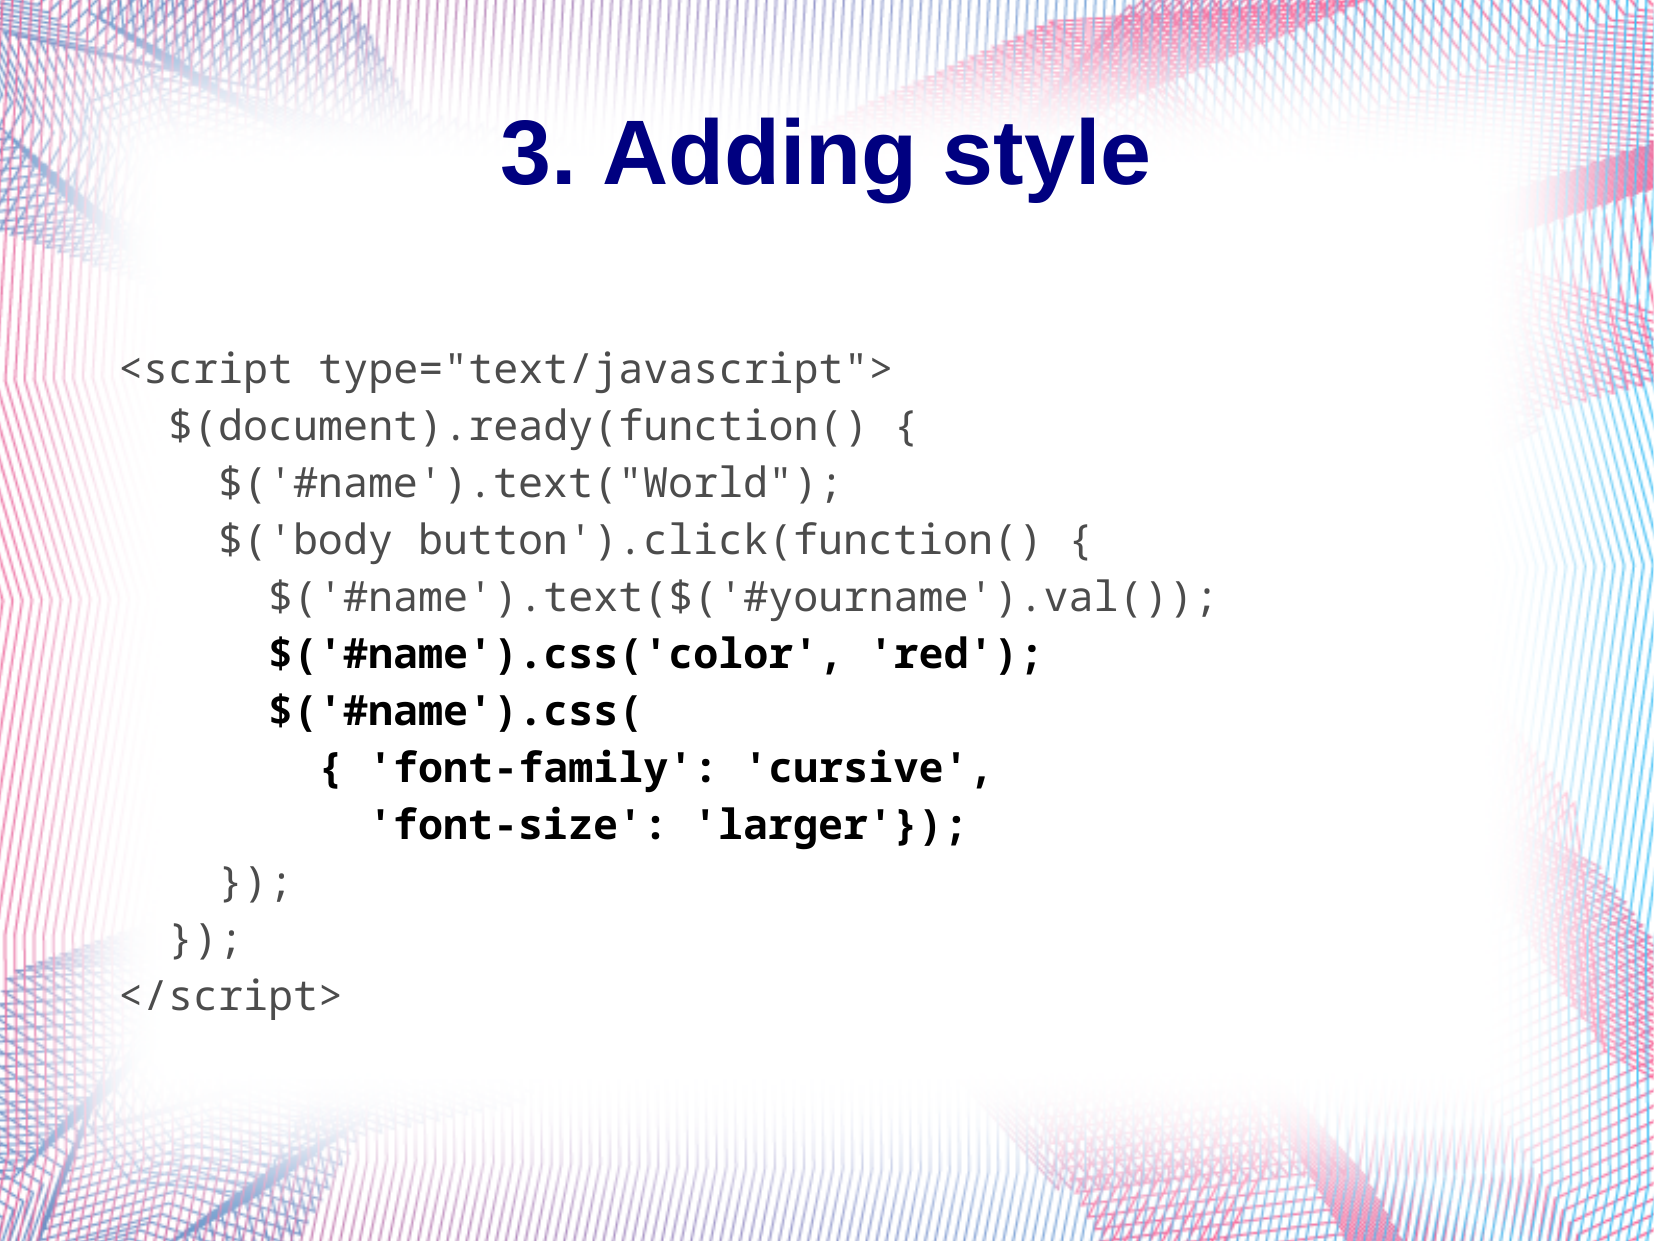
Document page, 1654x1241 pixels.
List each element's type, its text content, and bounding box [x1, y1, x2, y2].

picture [0, 0, 1654, 1241]
text_box <script type="text/javascript"> $(document).ready(function() { $('#name').text("World"); $('body button').click(function() { $('#name').text($('#yourname').val()); $('#name').css('color', 'red'); $('#name').css( { 'font-family': 'cursive', 'font-size': 'larger'}); }); }); </script> [118, 307, 1595, 1111]
title 3. Adding style [82, 56, 1571, 250]
